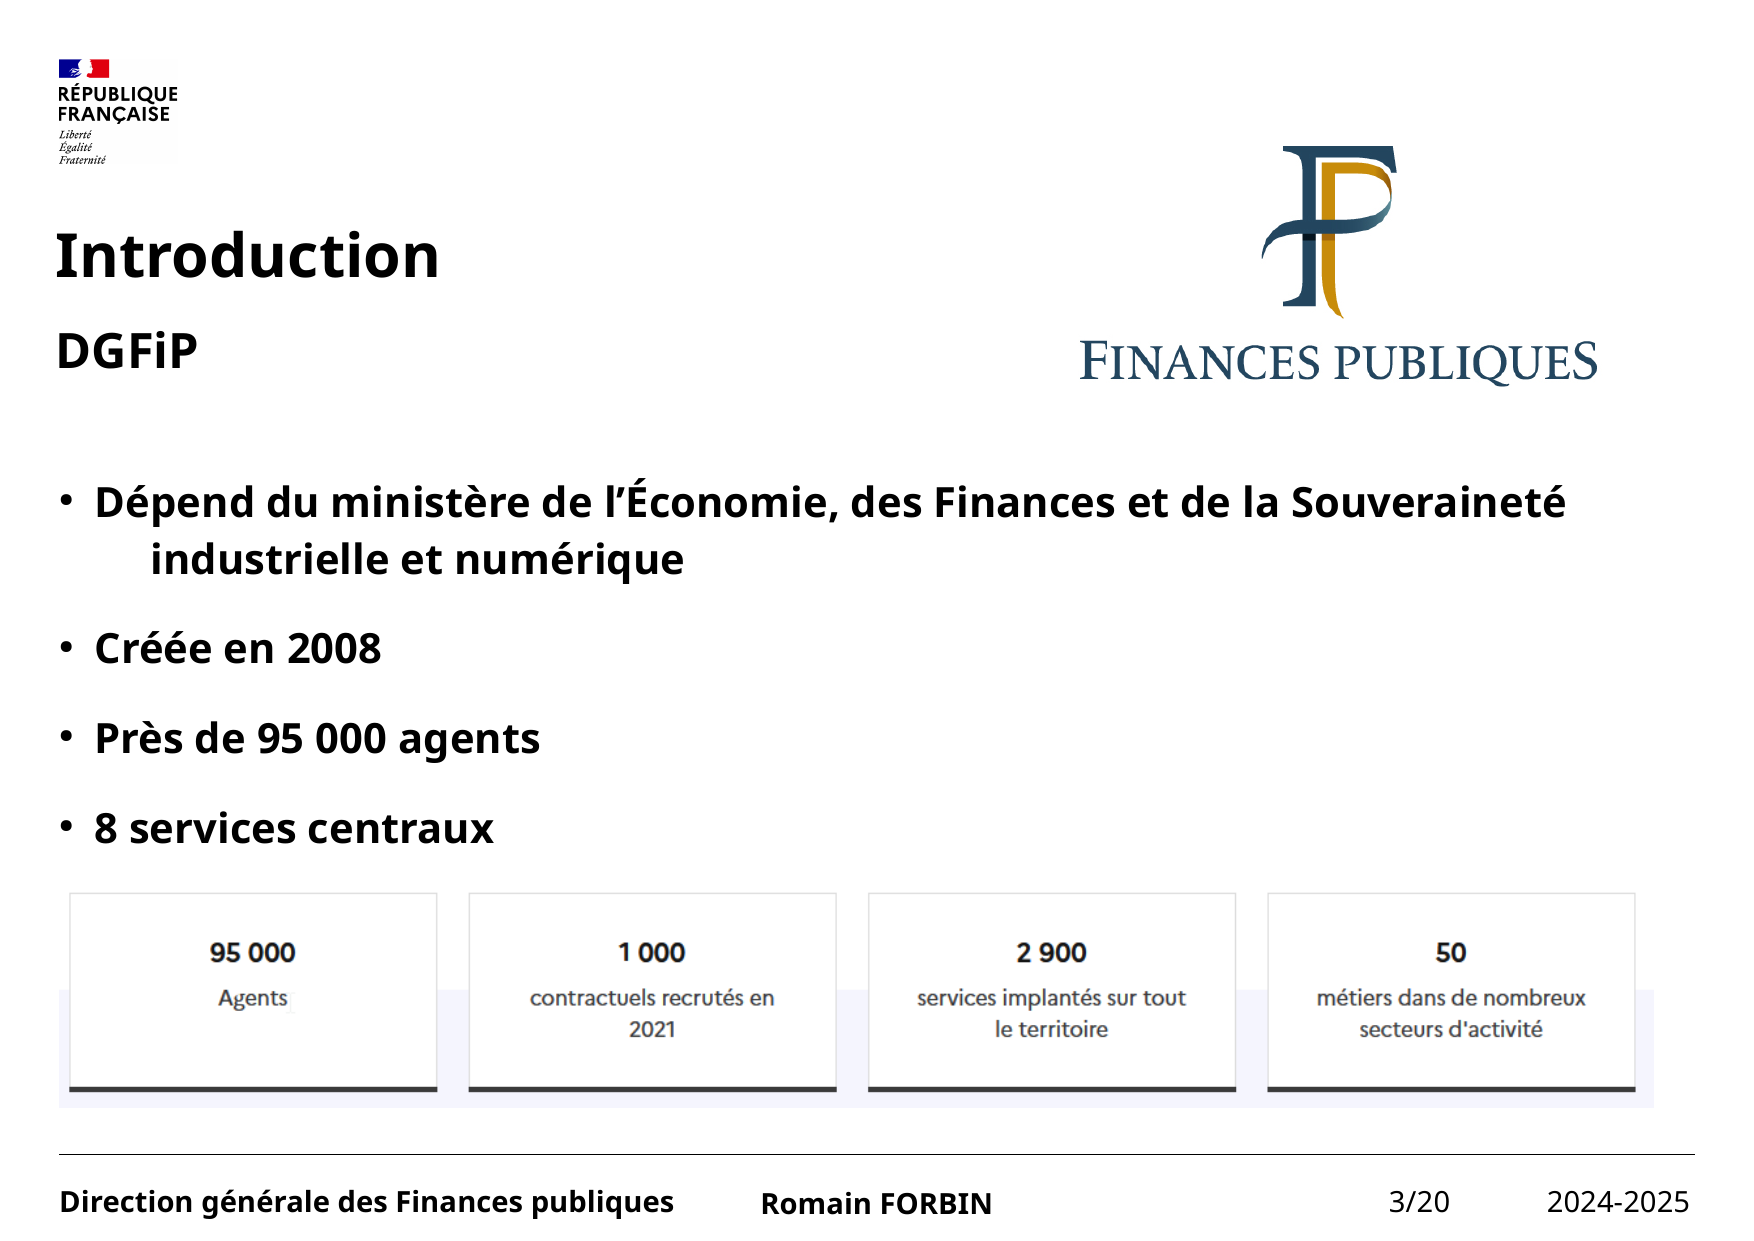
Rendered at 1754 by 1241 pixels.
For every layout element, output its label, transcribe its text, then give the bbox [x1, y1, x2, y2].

picture [59, 59, 178, 164]
list Introduction DGFiP [55, 212, 1022, 384]
list Dépend du ministère de l’Économie, des Finances et de la Souveraineté industrielle et numérique Créée en 2008 Près de 95 000 agents 8 services centraux [59, 472, 1638, 885]
picture [1022, 88, 1654, 436]
picture [59, 885, 1654, 1108]
